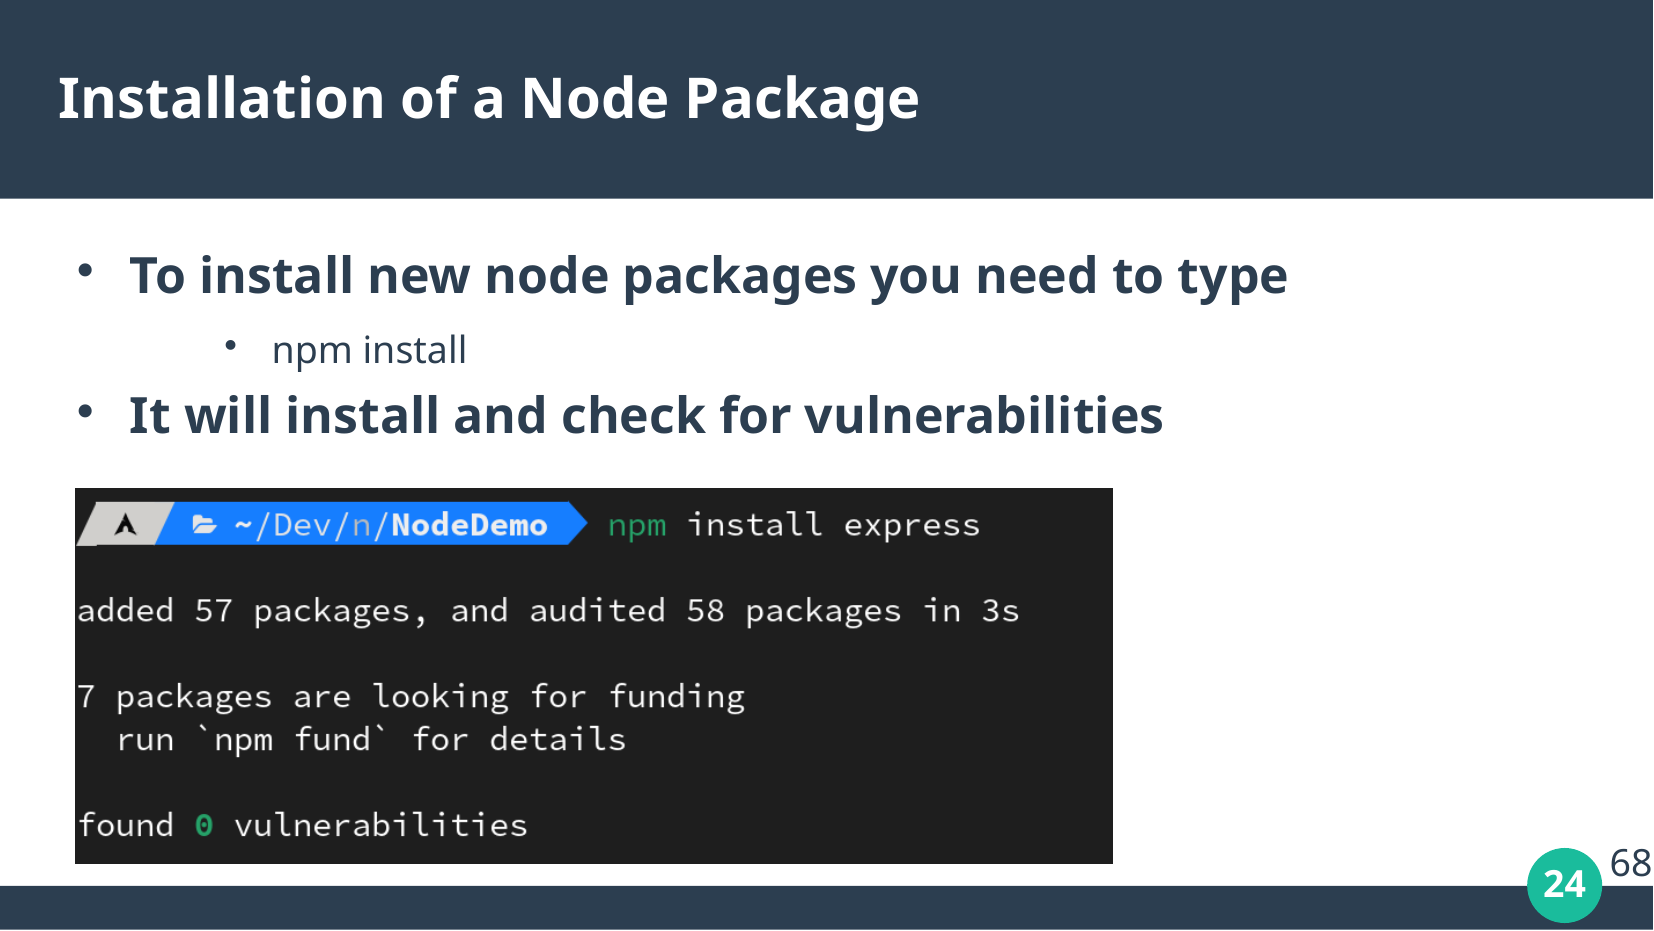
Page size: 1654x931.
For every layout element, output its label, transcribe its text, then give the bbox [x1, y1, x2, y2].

text_box 68 [1588, 830, 1654, 899]
title Installation of a Node Package [59, 37, 1594, 155]
list To install new node packages you need to type npm install It will install and check for vulnerabilities [59, 243, 1594, 864]
picture [75, 488, 1113, 864]
